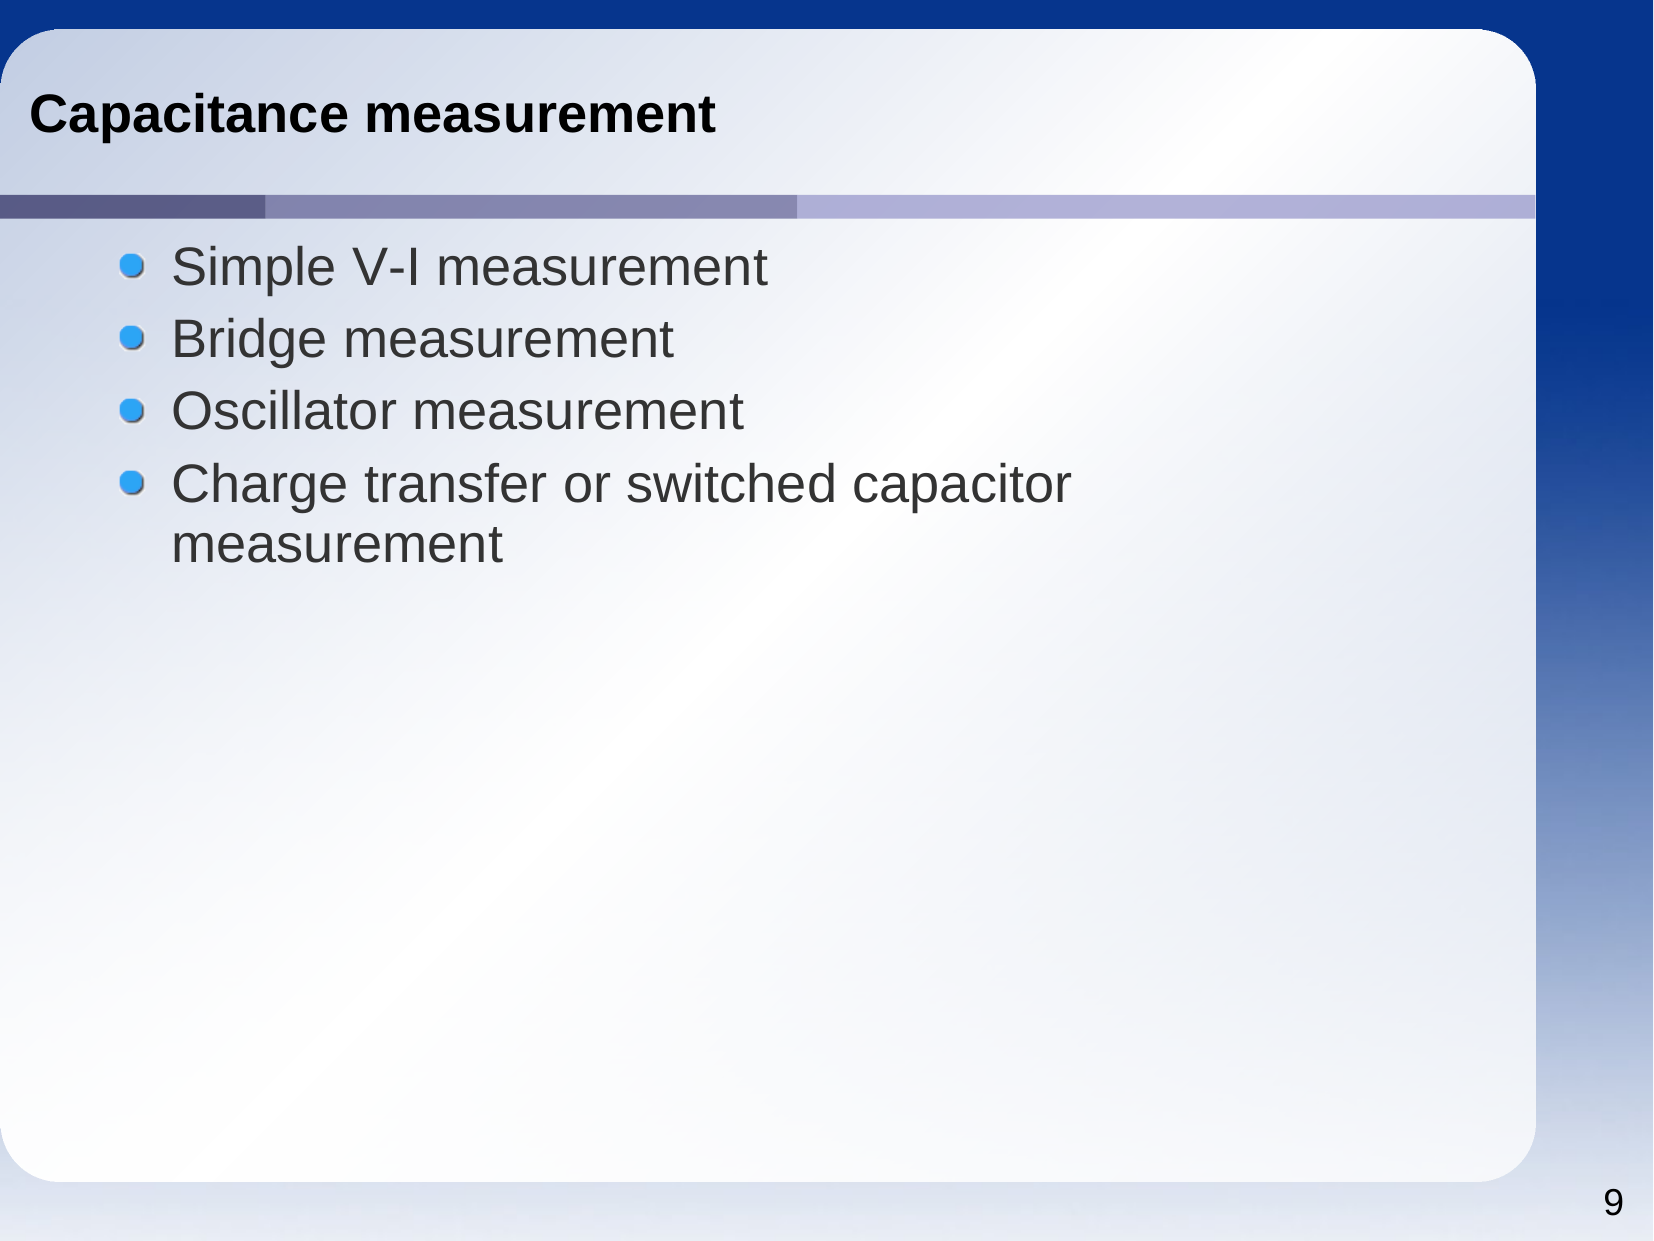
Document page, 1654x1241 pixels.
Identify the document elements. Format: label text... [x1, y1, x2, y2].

picture [0, 0, 1654, 1241]
title Capacitance measurement [29, 49, 1506, 178]
list Simple V-I measurement Bridge measurement Oscillator measurement Charge transfer or switched capacitor measurement [29, 236, 1221, 1152]
